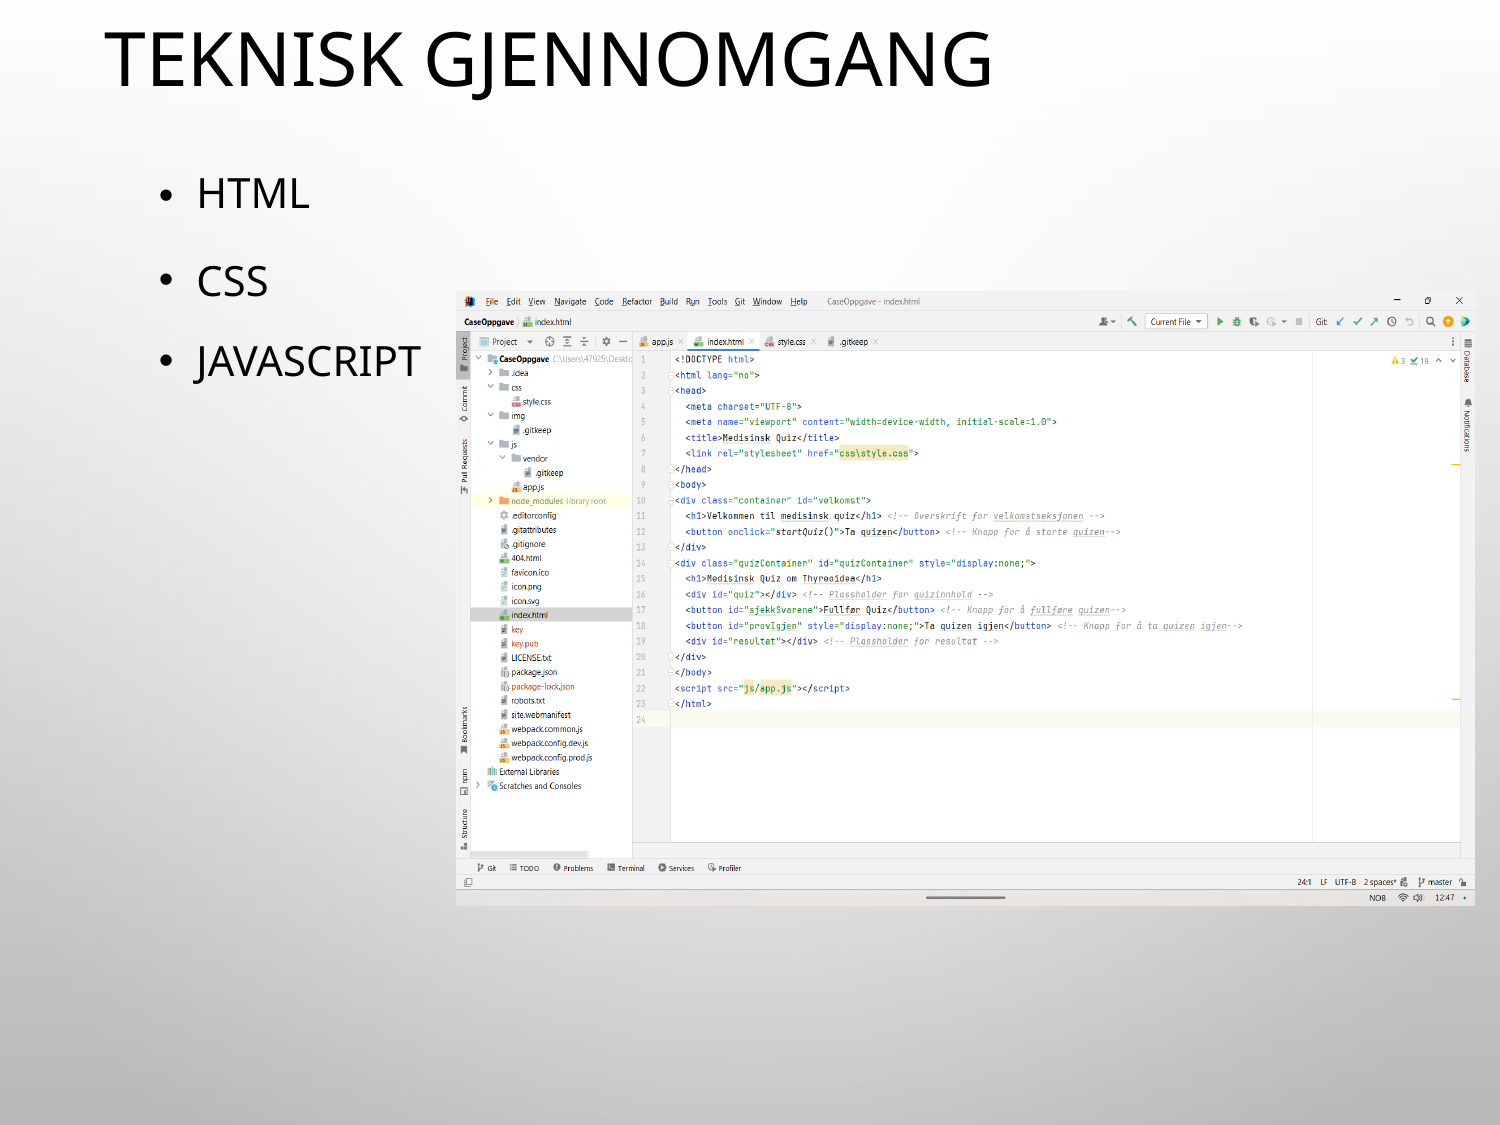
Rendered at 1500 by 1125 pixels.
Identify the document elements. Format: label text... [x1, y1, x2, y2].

picture [456, 291, 1475, 906]
title Teknisk Gjennomgang [34, 0, 1066, 125]
list HTML CSS Javascript [143, 147, 576, 398]
